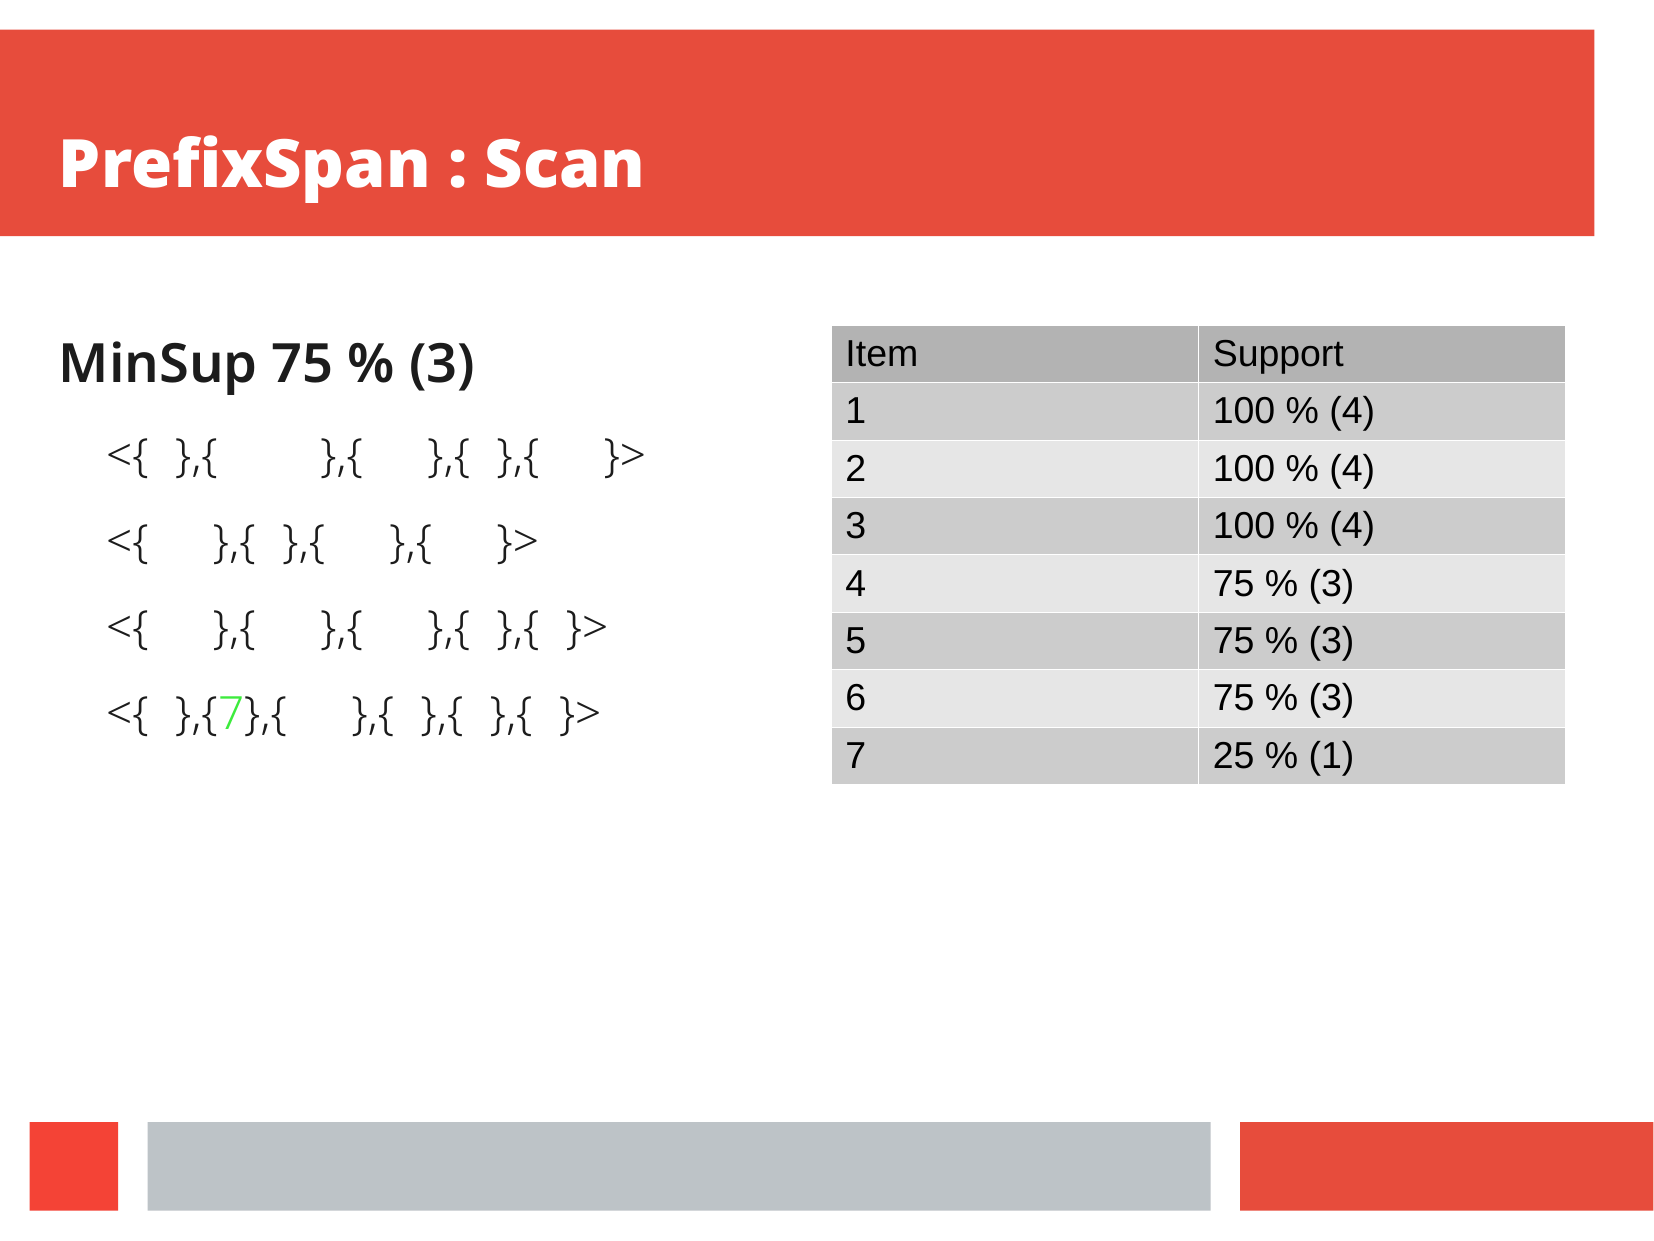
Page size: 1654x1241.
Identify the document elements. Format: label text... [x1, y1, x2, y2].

table_cell 100 % (4) [1199, 441, 1565, 497]
table_cell 3 [832, 498, 1198, 554]
table_cell 5 [832, 613, 1198, 669]
table_cell 100 % (4) [1199, 498, 1565, 554]
title PrefixSpan : Scan [59, 59, 1595, 207]
table_cell 75 % (3) [1199, 670, 1565, 727]
table_cell 75 % (3) [1199, 613, 1565, 669]
table_cell 25 % (1) [1199, 728, 1565, 784]
table_cell 7 [832, 728, 1198, 784]
table_cell 75 % (3) [1199, 555, 1565, 612]
table_cell 2 [832, 441, 1198, 497]
table_header Support [1199, 326, 1565, 382]
table_header Item [832, 326, 1198, 382]
table_cell 1 [832, 383, 1198, 440]
list MinSup 75 % (3) <{1},{1 2 3},{1 3},{4},{3 6}> <{1 4},{3},{2 3},{1 5}> <{5 6},{1 2},{4 6},{3},{2}> <{5},{7},{1 6},{3},{2},{3}> [59, 324, 794, 1093]
table_cell 100 % (4) [1199, 383, 1565, 440]
table_cell 6 [832, 670, 1198, 727]
table_cell 4 [832, 555, 1198, 612]
